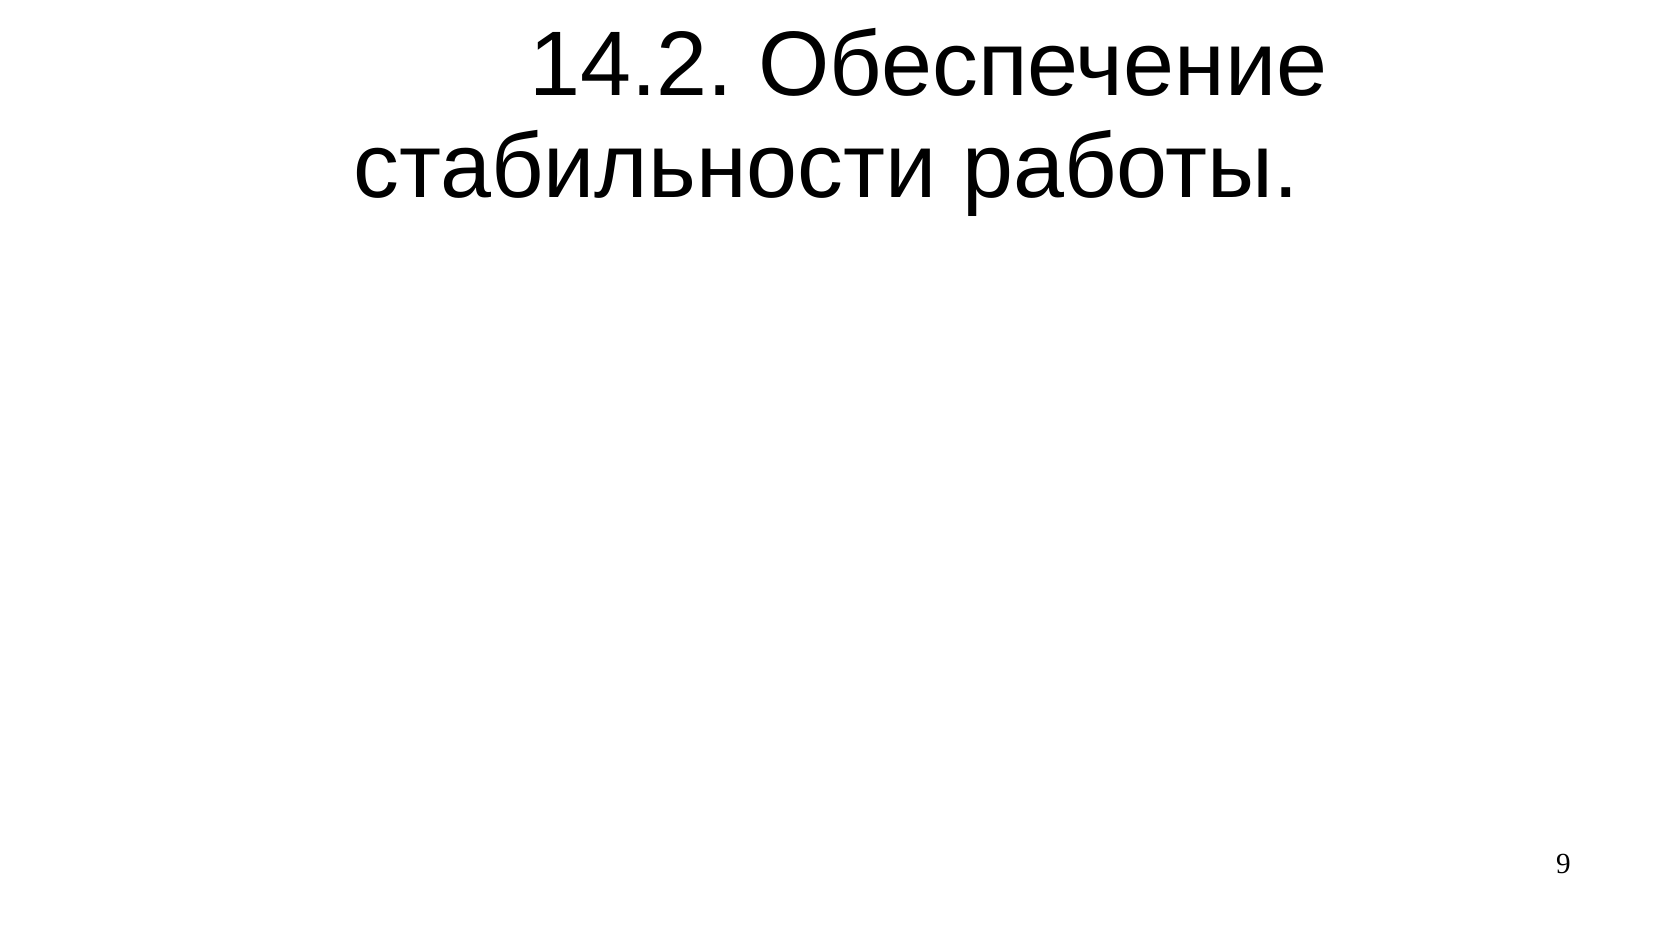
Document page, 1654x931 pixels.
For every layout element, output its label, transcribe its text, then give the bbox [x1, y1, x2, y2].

title 14.2. Обеспечение стабильности работы. [82, 12, 1571, 218]
